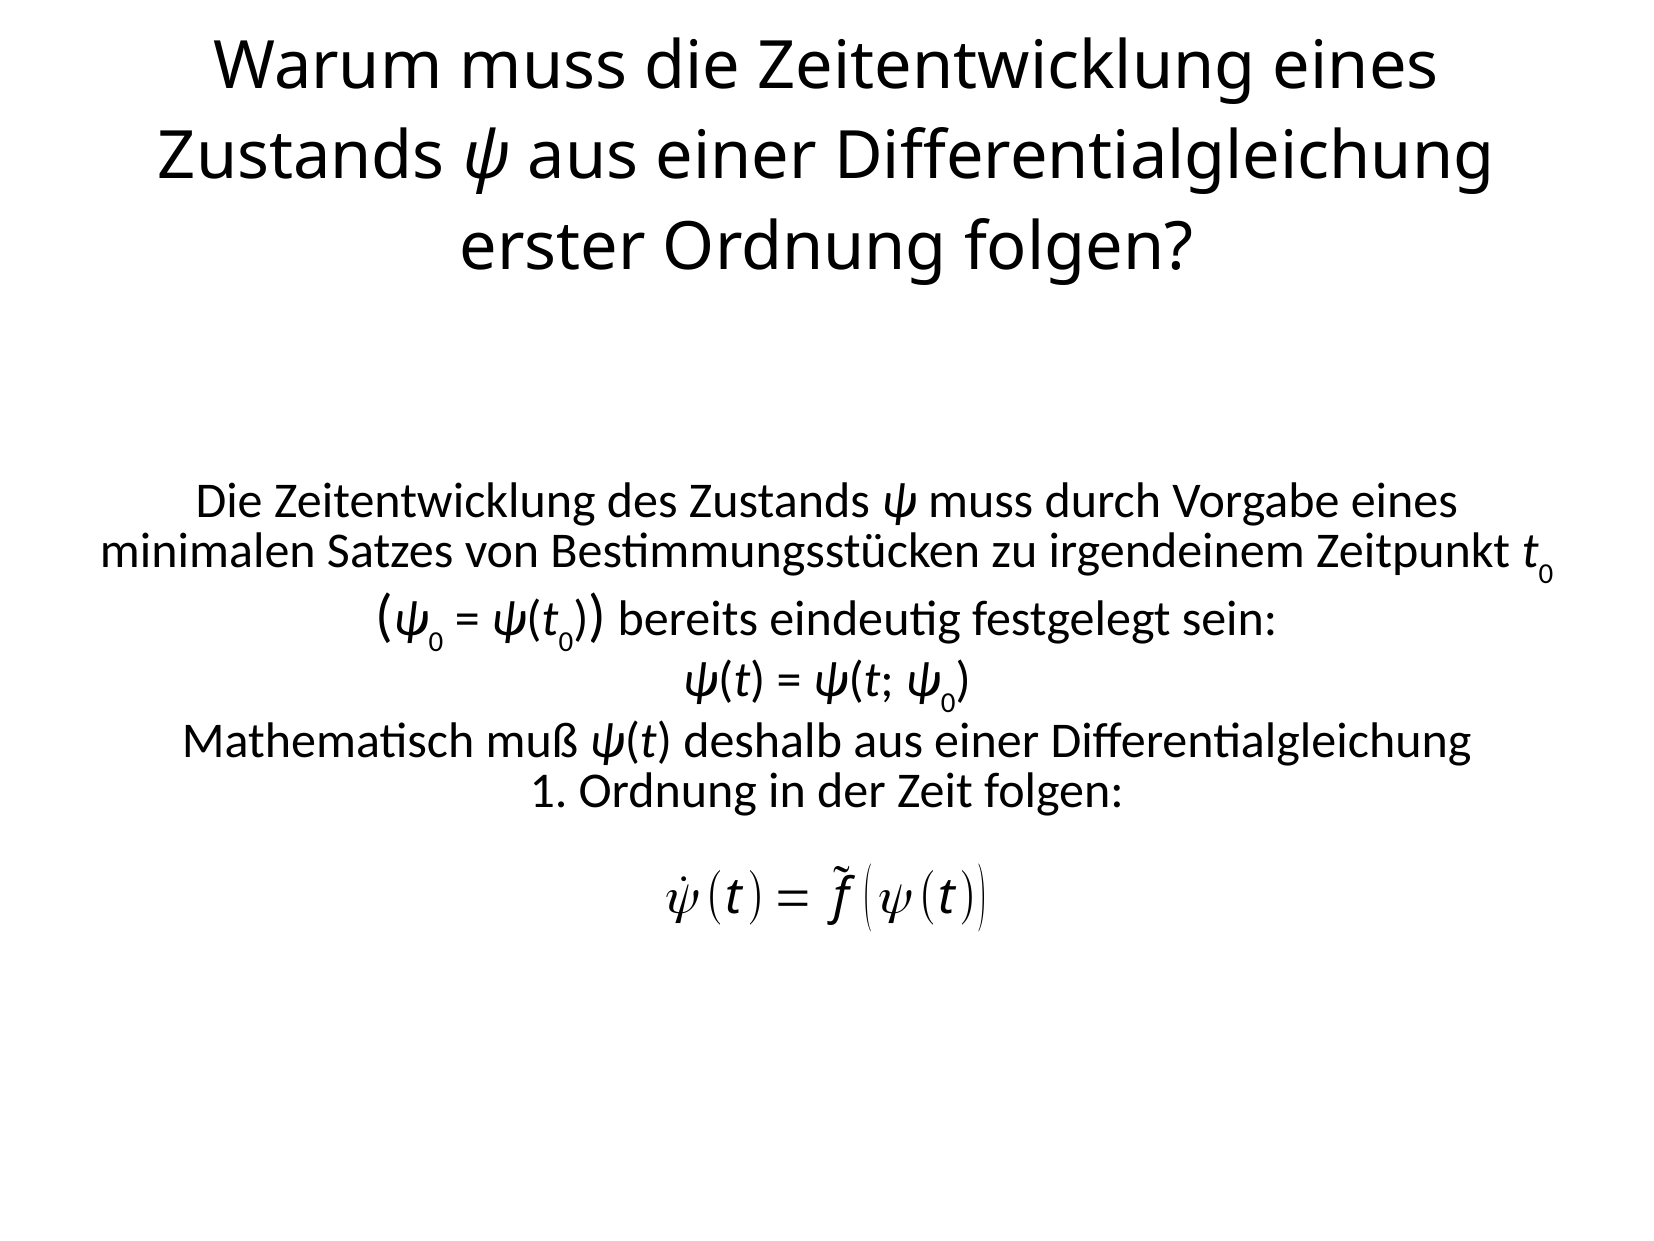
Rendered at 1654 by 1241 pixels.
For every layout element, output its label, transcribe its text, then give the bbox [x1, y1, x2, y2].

chart [656, 863, 997, 932]
subtitle Die Zeitentwicklung des Zustands ψ muss durch Vorgabe eines minimalen Satzes von Bestimmungsstücken zu irgendeinem Zeitpunkt t0 (ψ0 = ψ(t0)) bereits eindeutig festgelegt sein: ψ(t) = ψ(t; ψ0) Mathematisch muß ψ(t) deshalb aus einer Differentialgleichung 1. Ordnung in der Zeit folgen: [82, 290, 1571, 1010]
title Warum muss die Zeitentwicklung eines Zustands ψ aus einer Differentialgleichung erster Ordnung folgen? [82, 19, 1571, 287]
